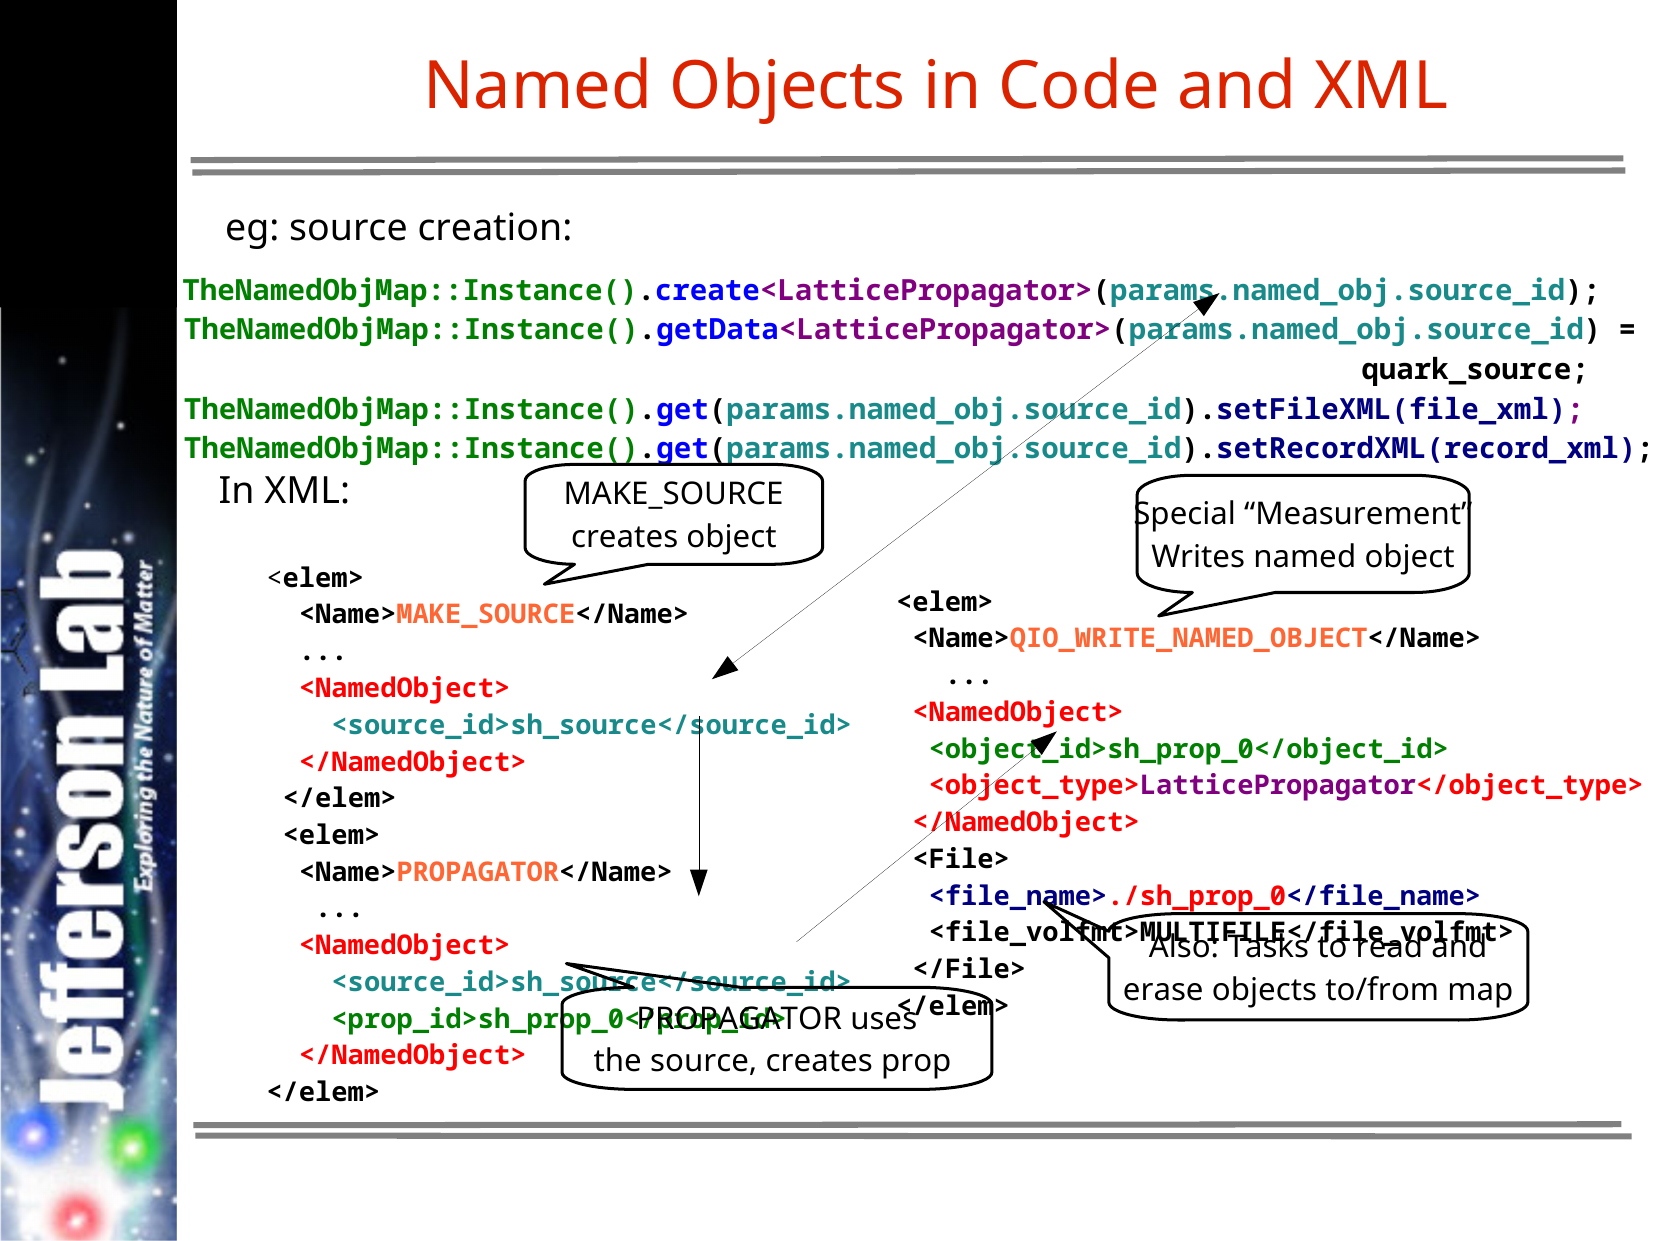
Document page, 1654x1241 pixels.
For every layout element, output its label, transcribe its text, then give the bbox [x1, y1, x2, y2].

text_box TheNamedObjMap::Instance().create<LatticePropagator>(params.named_obj.source_id); TheNamedObjMap::Instance().getData<LatticePropagator>(params.named_obj.source_id) = quark_source; TheNamedObjMap::Instance().get(params.named_obj.source_id).setFileXML(file_xml); TheNamedObjMap::Instance().get(params.named_obj.source_id).setRecordXML(record_xml); [151, 261, 1654, 451]
text_box MAKE_SOURCE creates object [525, 464, 823, 585]
text_box PROPAGATOR uses the source, creates prop [562, 963, 992, 1090]
text_box Special “Measurement” Writes named object [1137, 475, 1470, 616]
text_box In XML: [204, 455, 693, 523]
text_box [477, 902, 665, 973]
text_box Also: Tasks to read and erase objects to/from map [1043, 901, 1528, 1021]
picture [2, 308, 176, 1240]
title Named Objects in Code and XML [235, 17, 1638, 149]
text_box eg: source creation: [210, 193, 1164, 261]
text_box <elem> <Name>QIO_WRITE_NAMED_OBJECT</Name> ... <NamedObject> <object_id>sh_prop_0</object_id> <object_type>LatticePropagator</object_type> </NamedObject> <File> <file_name>./sh_prop_0</file_name> <file_volfmt>MULTIFILE</file_volfmt> </File> </elem> [881, 575, 1654, 962]
text_box <elem> <Name>MAKE_SOURCE</Name> ... <NamedObject> <source_id>sh_source</source_id> </NamedObject> </elem> <elem> <Name>PROPAGATOR</Name> ... <NamedObject> <source_id>sh_source</source_id> <prop_id>sh_prop_0</prop_id> </NamedObject> </elem> [251, 551, 890, 1064]
